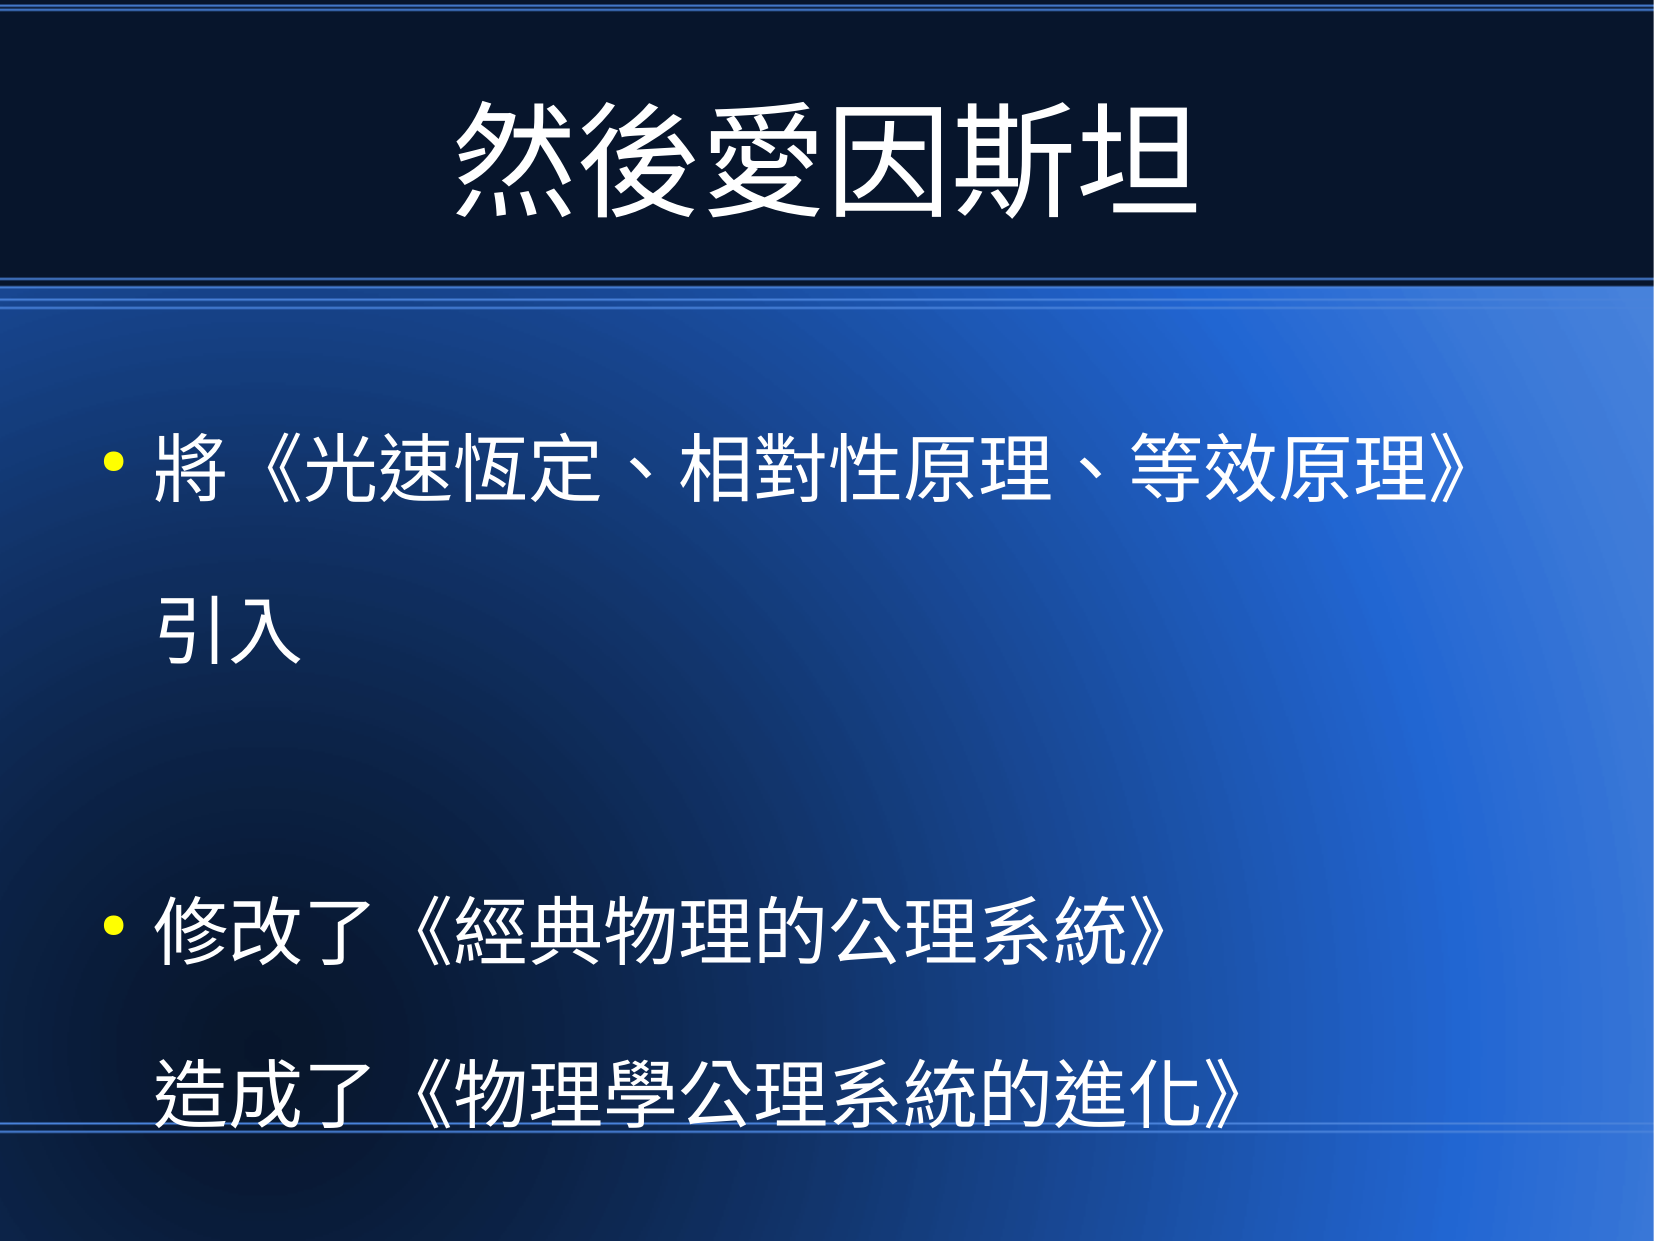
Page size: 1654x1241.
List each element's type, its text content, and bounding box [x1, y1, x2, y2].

picture [0, 0, 1654, 1241]
list 將《光速恆定、相對性原理、等效原理》引入 修改了《經典物理的公理系統》 造成了《物理學公理系統的進化》 [82, 355, 1571, 1241]
title 然後愛因斯坦 [82, 49, 1571, 257]
